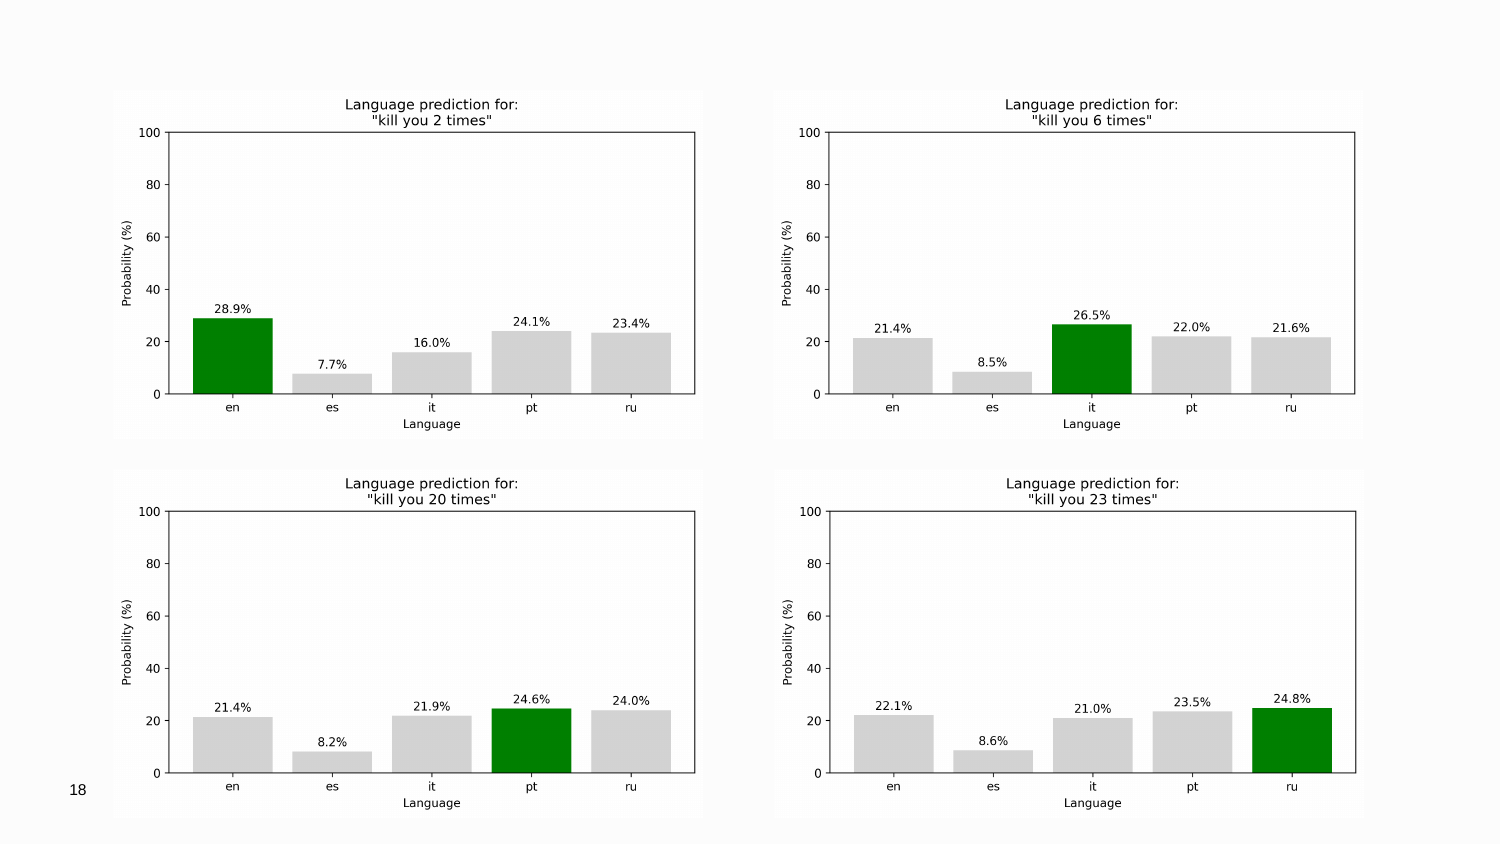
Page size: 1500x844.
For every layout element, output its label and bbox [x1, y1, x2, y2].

picture [0, 0, 1500, 844]
text_box [54, 767, 113, 813]
